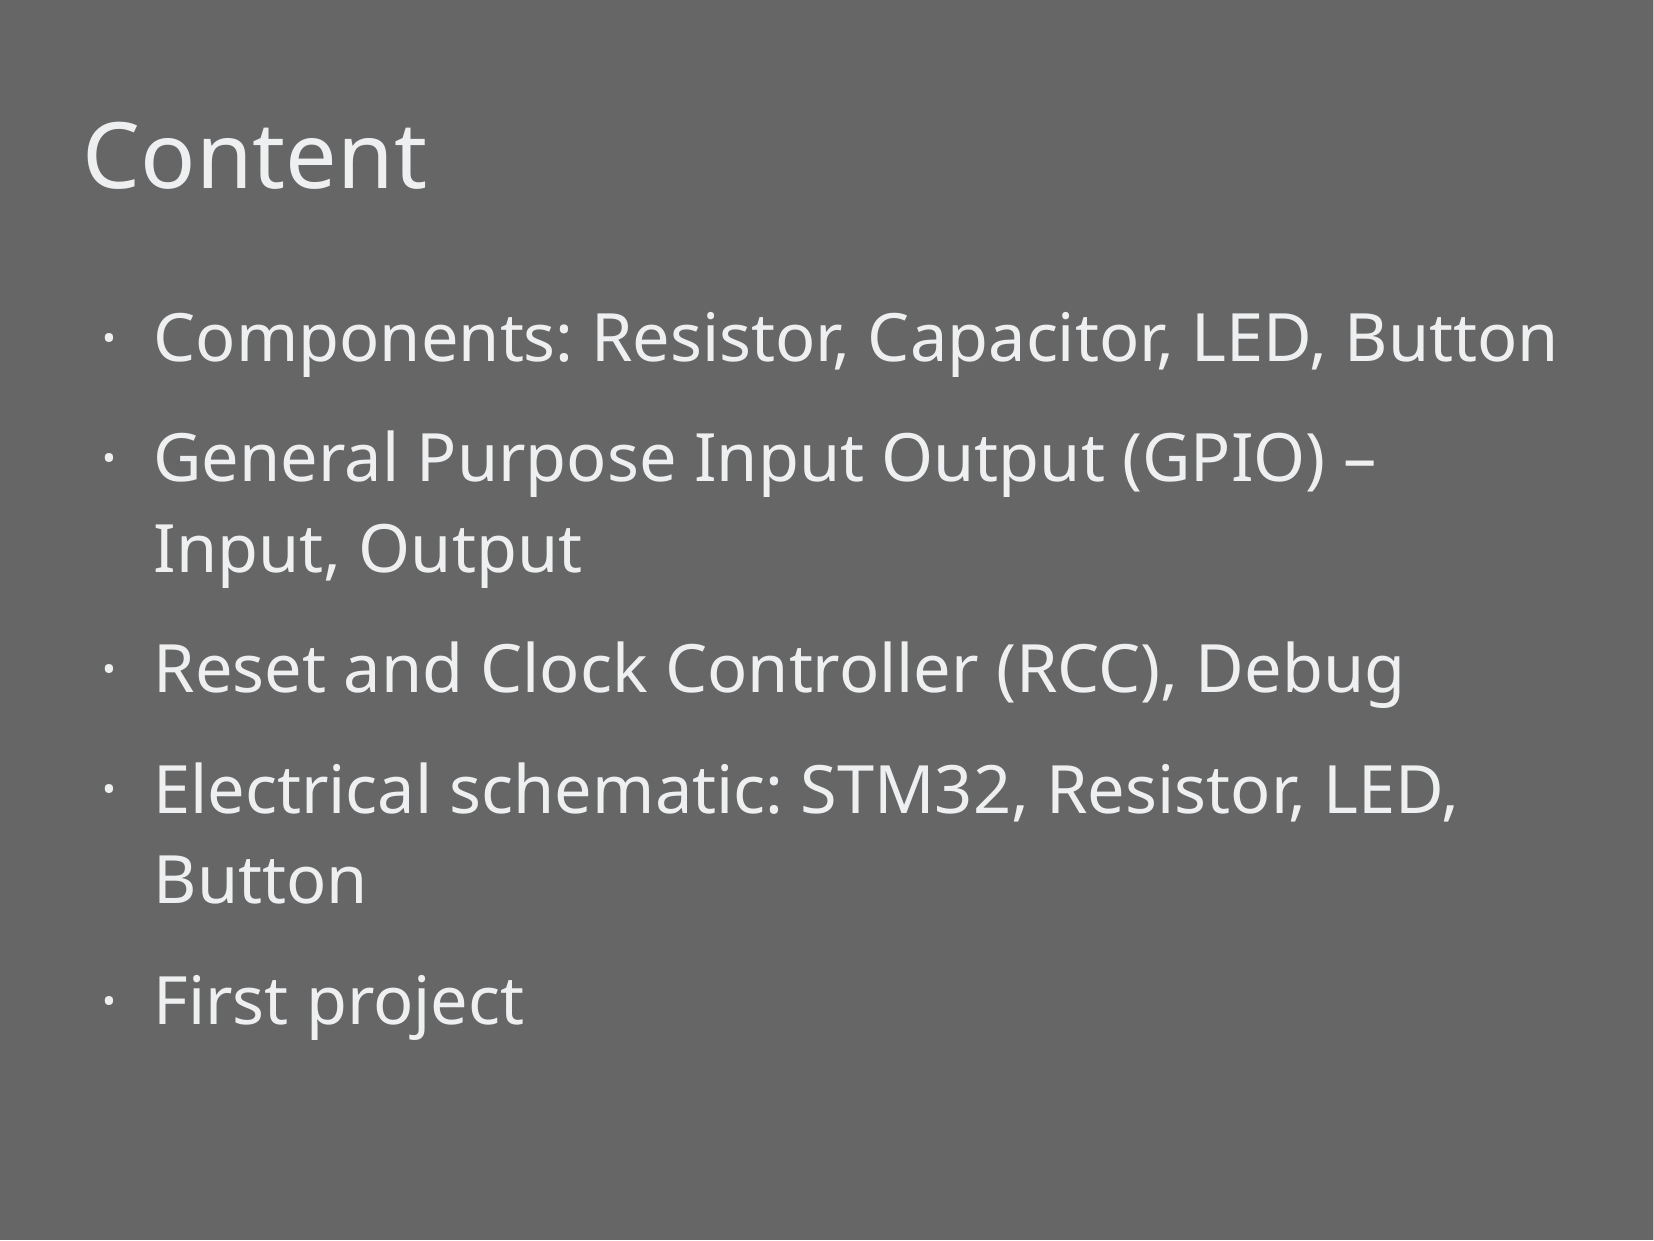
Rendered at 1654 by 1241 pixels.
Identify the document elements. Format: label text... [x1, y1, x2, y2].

title Content [82, 49, 1571, 257]
list Components: Resistor, Capacitor, LED, Button General Purpose Input Output (GPIO) – Input, Output Reset and Clock Controller (RCC), Debug Electrical schematic: STM32, Resistor, LED, Button First project [82, 290, 1571, 1031]
